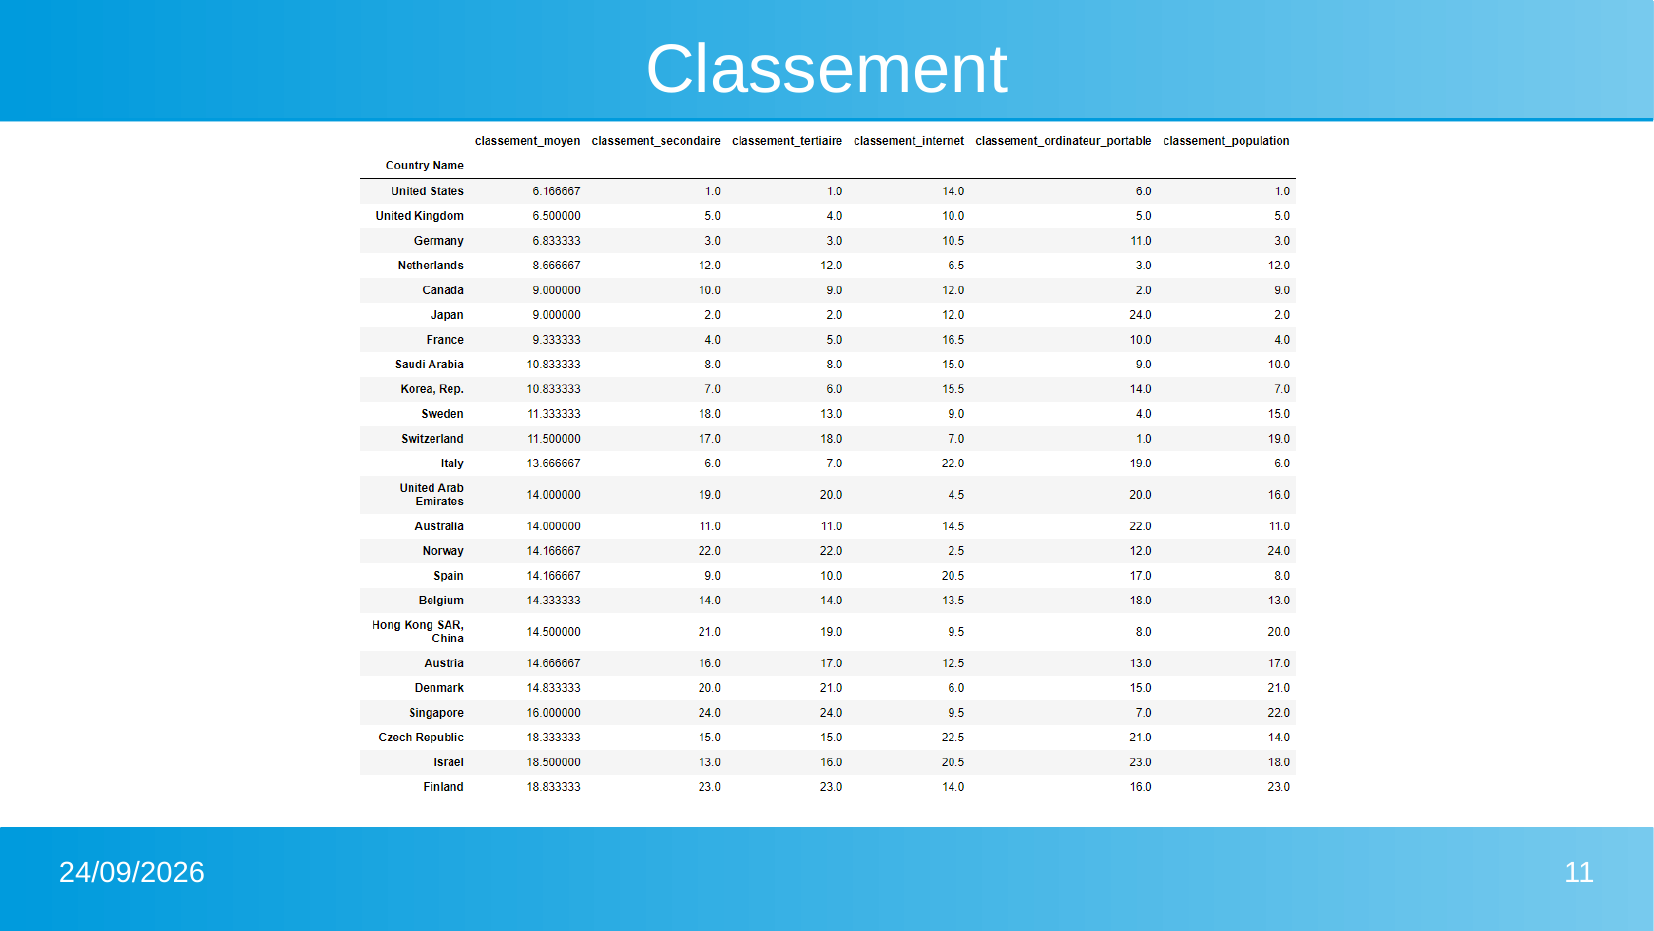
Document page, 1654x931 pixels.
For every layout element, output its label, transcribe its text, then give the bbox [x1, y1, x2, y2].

title Classement [59, 29, 1595, 108]
picture [354, 129, 1300, 798]
